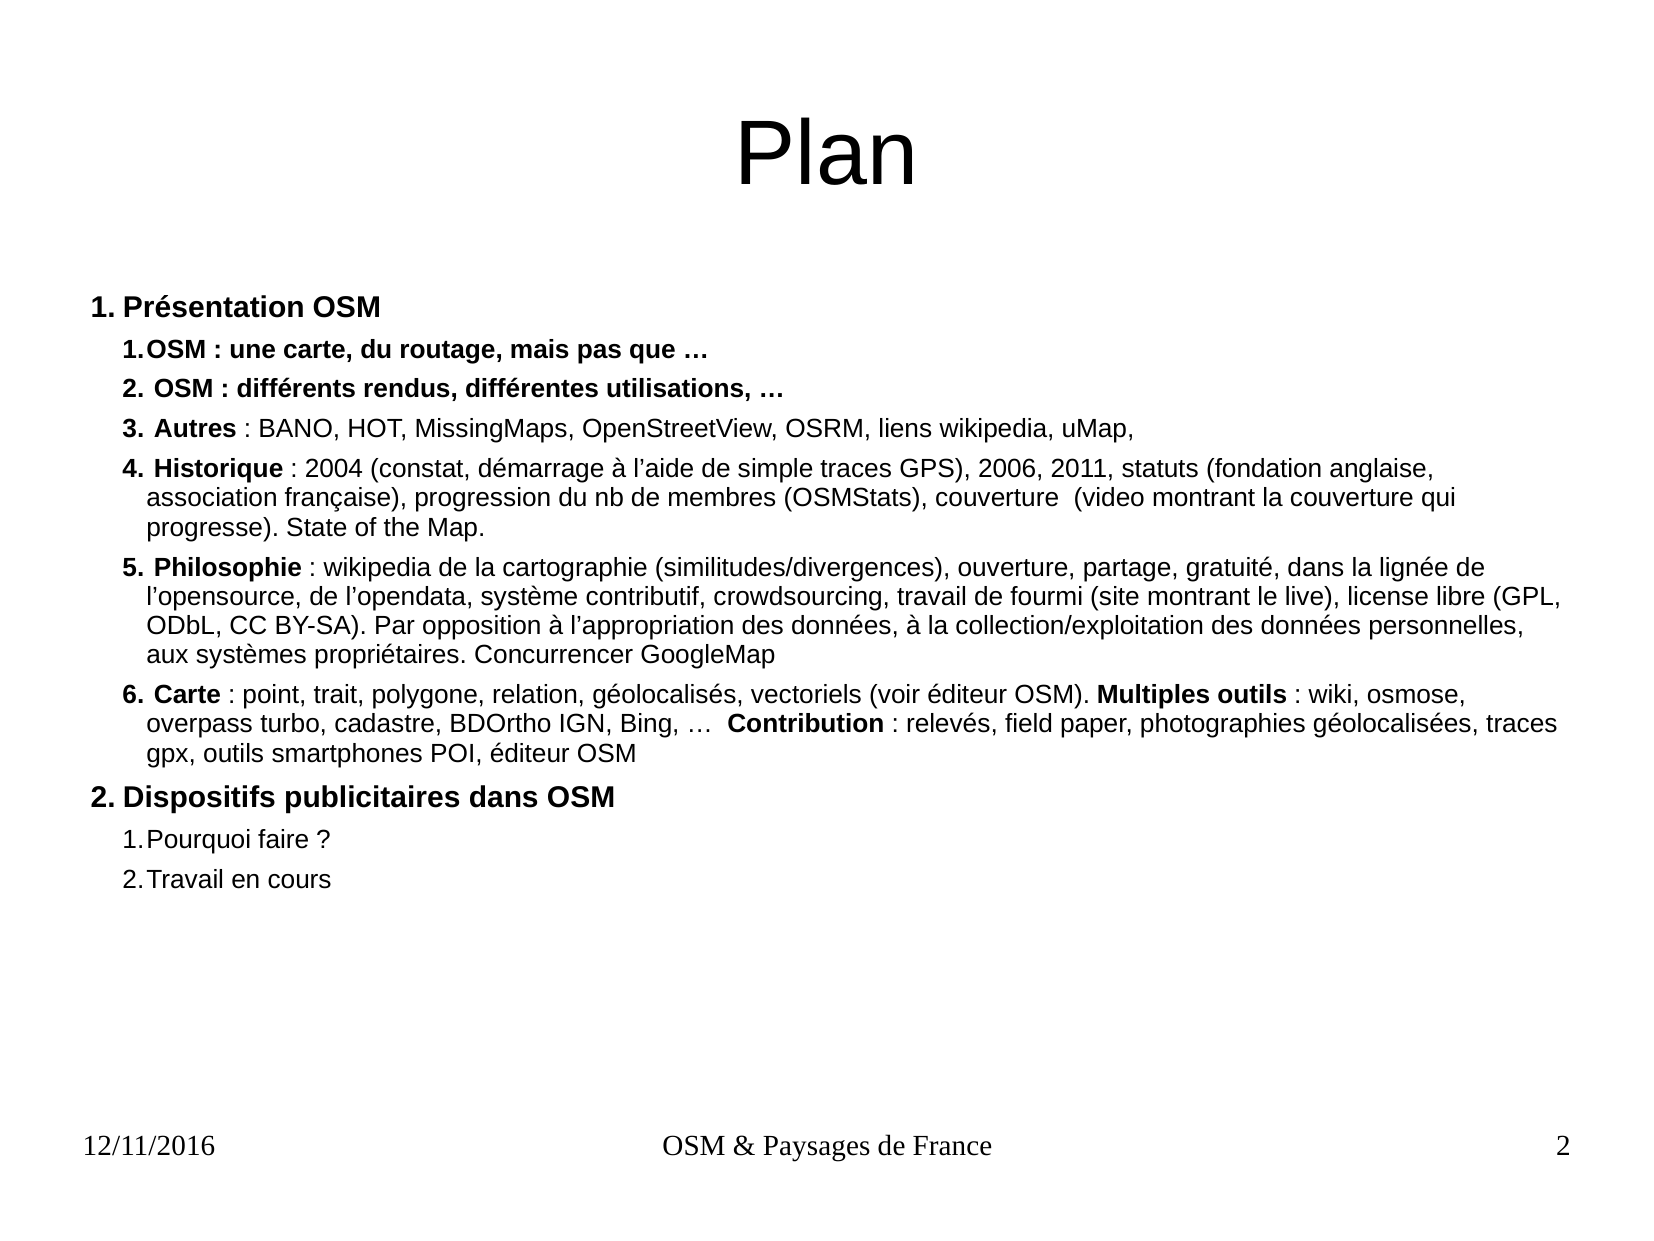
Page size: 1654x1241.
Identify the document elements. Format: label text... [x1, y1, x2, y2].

list Présentation OSM OSM : une carte, du routage, mais pas que … OSM : différents rendus, différentes utilisations, … Autres : BANO, HOT, MissingMaps, OpenStreetView, OSRM, liens wikipedia, uMap, Historique : 2004 (constat, démarrage à l’aide de simple traces GPS), 2006, 2011, statuts (fondation anglaise, association française), progression du nb de membres (OSMStats), couverture (video montrant la couverture qui progresse). State of the Map. Philosophie : wikipedia de la cartographie (similitudes/divergences), ouverture, partage, gratuité, dans la lignée de l’opensource, de l’opendata, système contributif, crowdsourcing, travail de fourmi (site montrant le live), license libre (GPL, ODbL, CC BY-SA). Par opposition à l’appropriation des données, à la collection/exploitation des données personnelles, aux systèmes propriétaires. Concurrencer GoogleMap Carte : point, trait, polygone, relation, géolocalisés, vectoriels (voir éditeur OSM). Multiples outils : wiki, osmose, overpass turbo, cadastre, BDOrtho IGN, Bing, … Contribution : relevés, field paper, photographies géolocalisées, traces gpx, outils smartphones POI, éditeur OSM Dispositifs publicitaires dans OSM Pourquoi faire ? Travail en cours [82, 290, 1571, 991]
title Plan [82, 49, 1571, 257]
